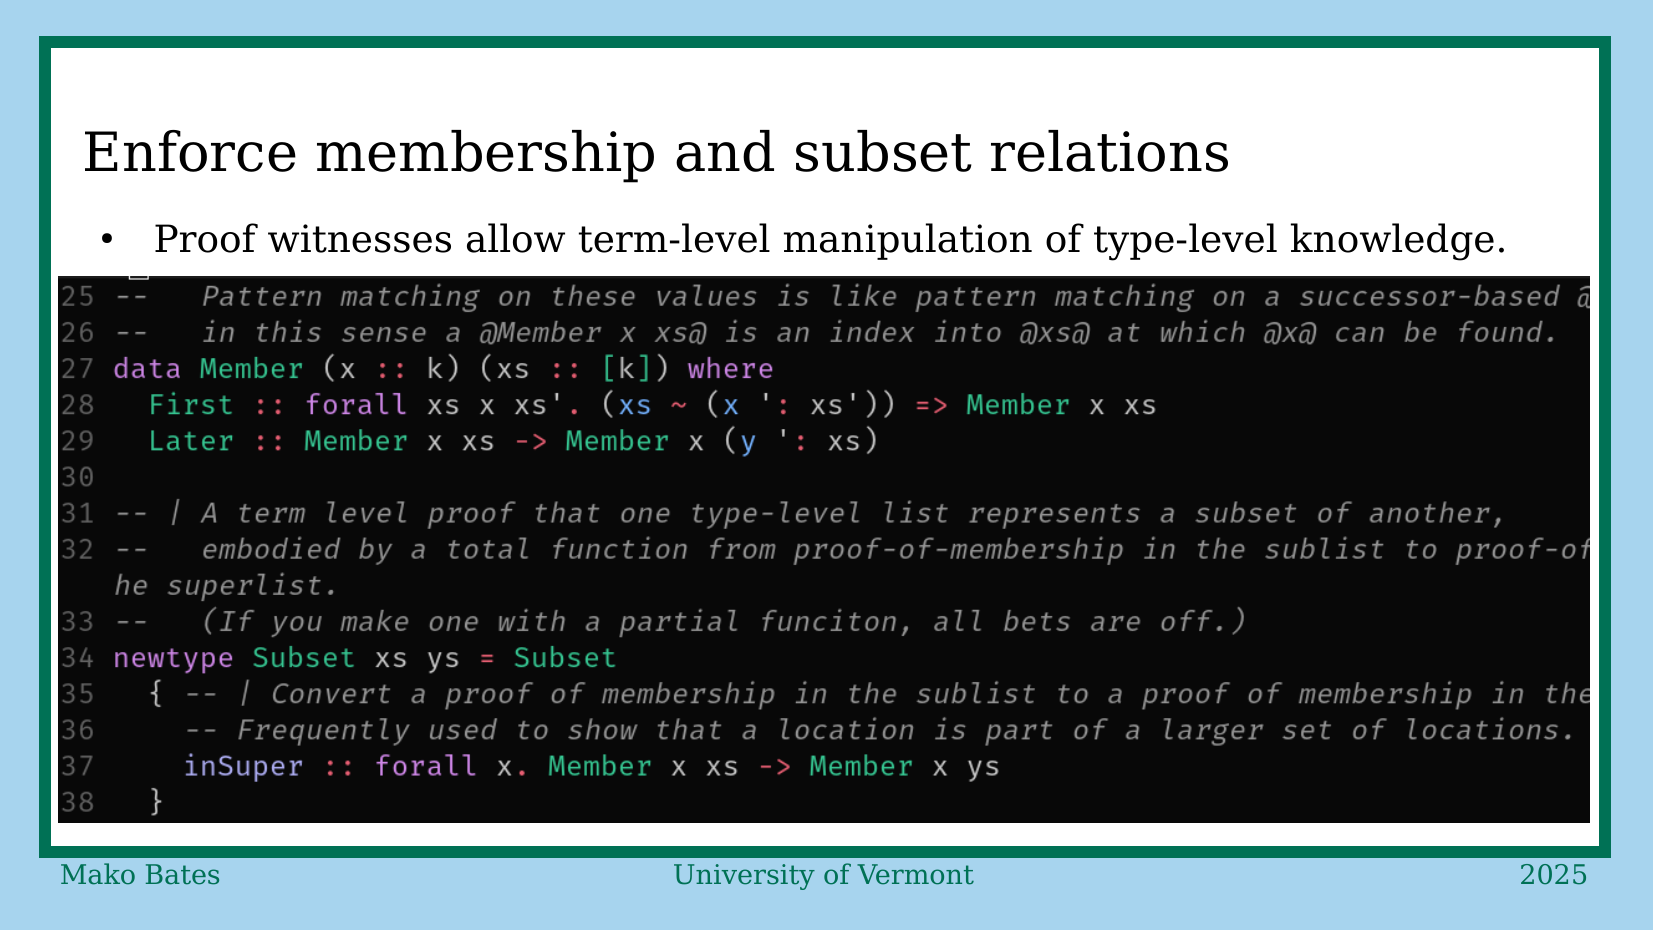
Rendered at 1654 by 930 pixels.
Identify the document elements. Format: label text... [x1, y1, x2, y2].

text_box [687, 864, 691, 877]
picture [58, 276, 1590, 823]
list Proof witnesses allow term-level manipulation of type-level knowledge. [82, 217, 1571, 276]
title Enforce membership and subset relations [82, 101, 1571, 205]
